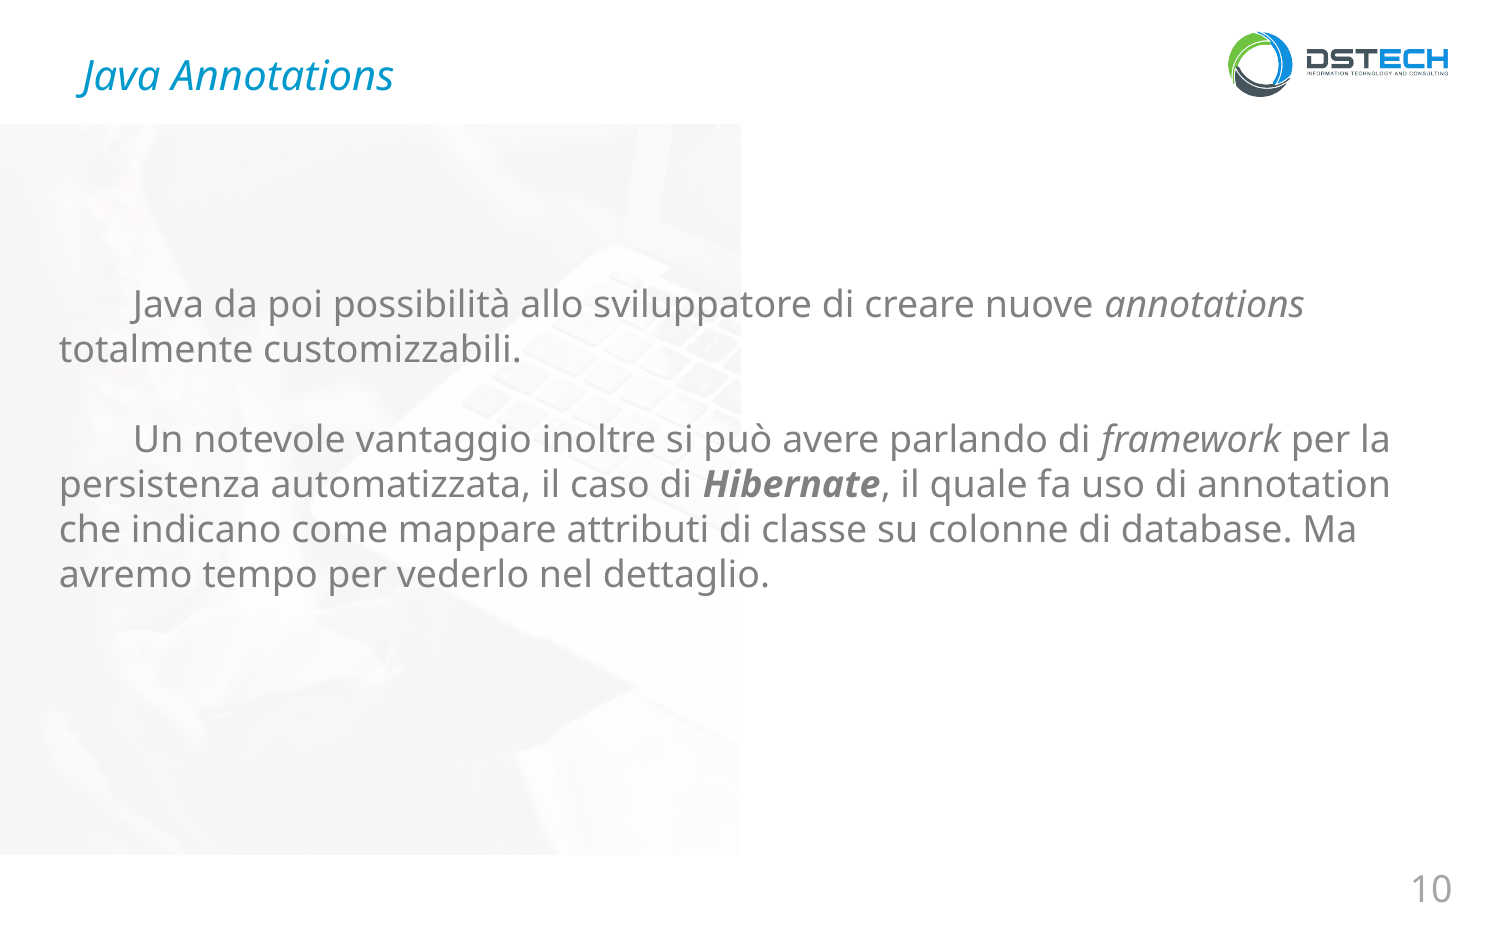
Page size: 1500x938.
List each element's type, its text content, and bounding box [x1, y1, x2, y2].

picture [0, 124, 741, 855]
picture [1228, 31, 1448, 97]
text_box Java da poi possibilità allo sviluppatore di creare nuove annotations totalmente customizzabili. Un notevole vantaggio inoltre si può avere parlando di framework per la persistenza automatizzata, il caso di Hibernate, il quale fa uso di annotation che indicano come mappare attributi di classe su colonne di database. Ma avremo tempo per vederlo nel dettaglio. [59, 145, 1453, 871]
text_box Java Annotations [67, 41, 1034, 107]
text_box [741, 124, 1497, 869]
text_box 10 [1381, 864, 1460, 910]
